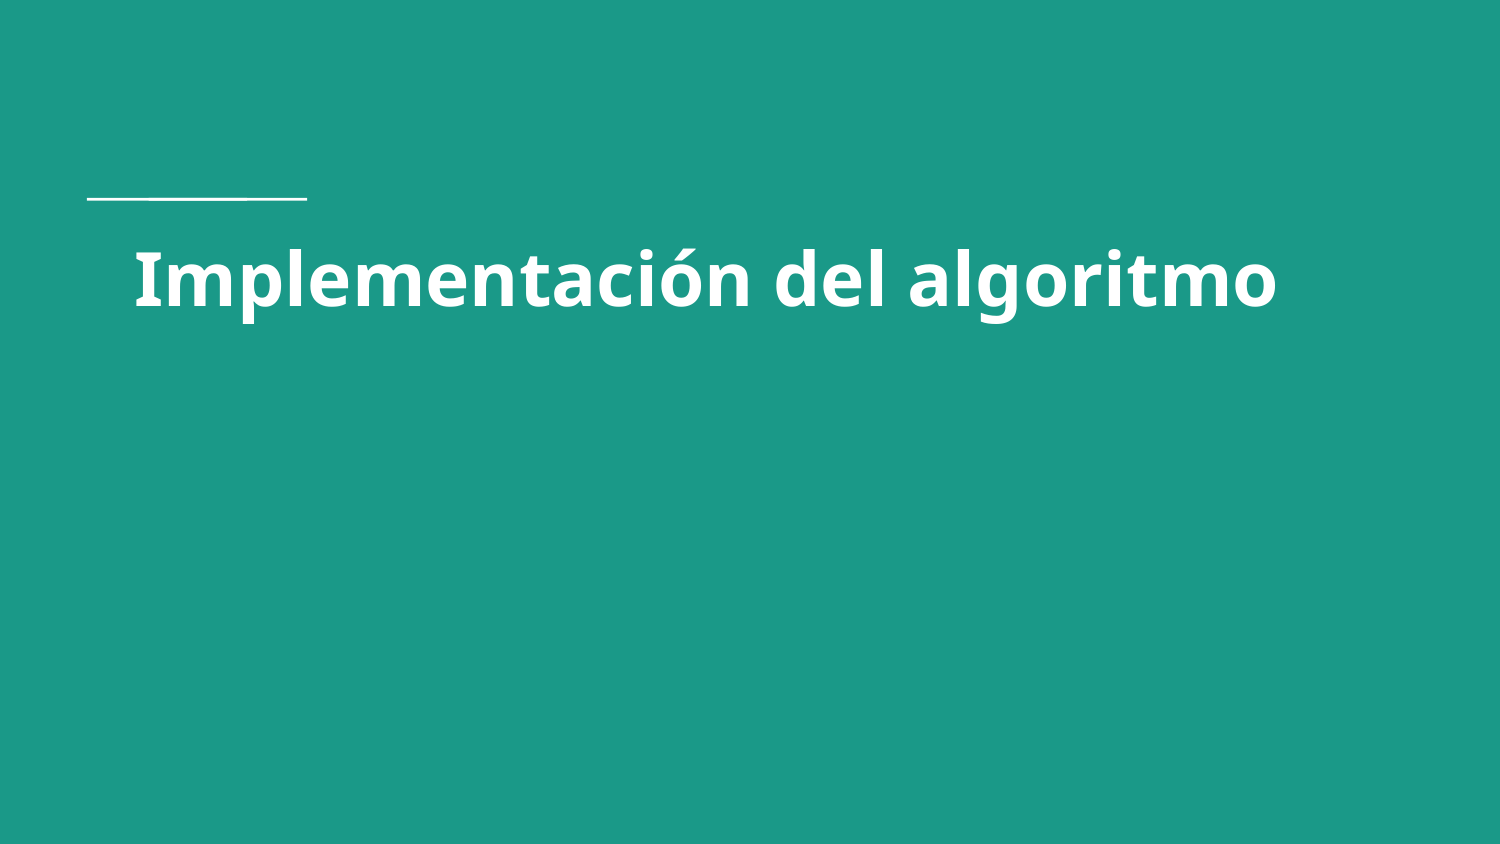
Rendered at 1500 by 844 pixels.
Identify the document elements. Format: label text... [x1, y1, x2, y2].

title Implementación del algoritmo [119, 216, 1381, 466]
